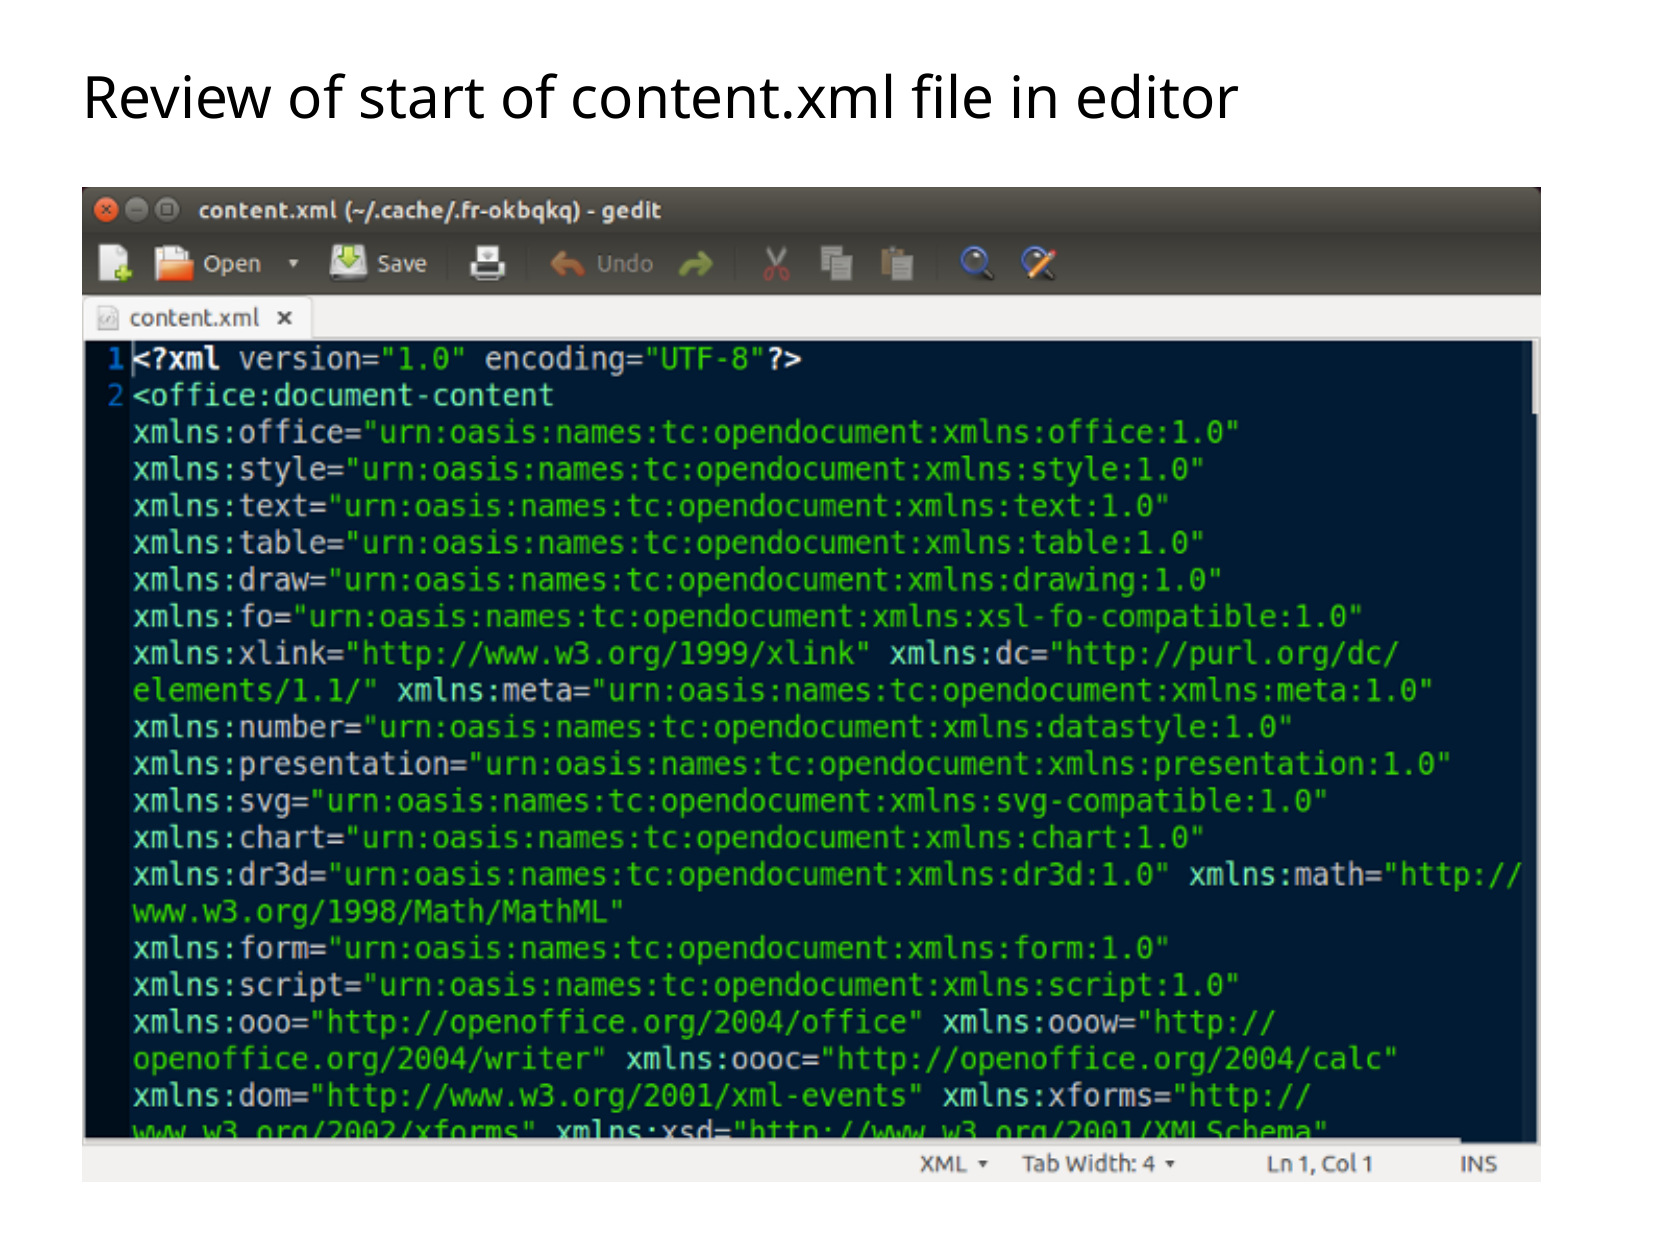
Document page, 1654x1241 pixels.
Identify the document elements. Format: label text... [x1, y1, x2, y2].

title Review of start of content.xml file in editor [82, 49, 1571, 142]
picture [82, 187, 1541, 1182]
